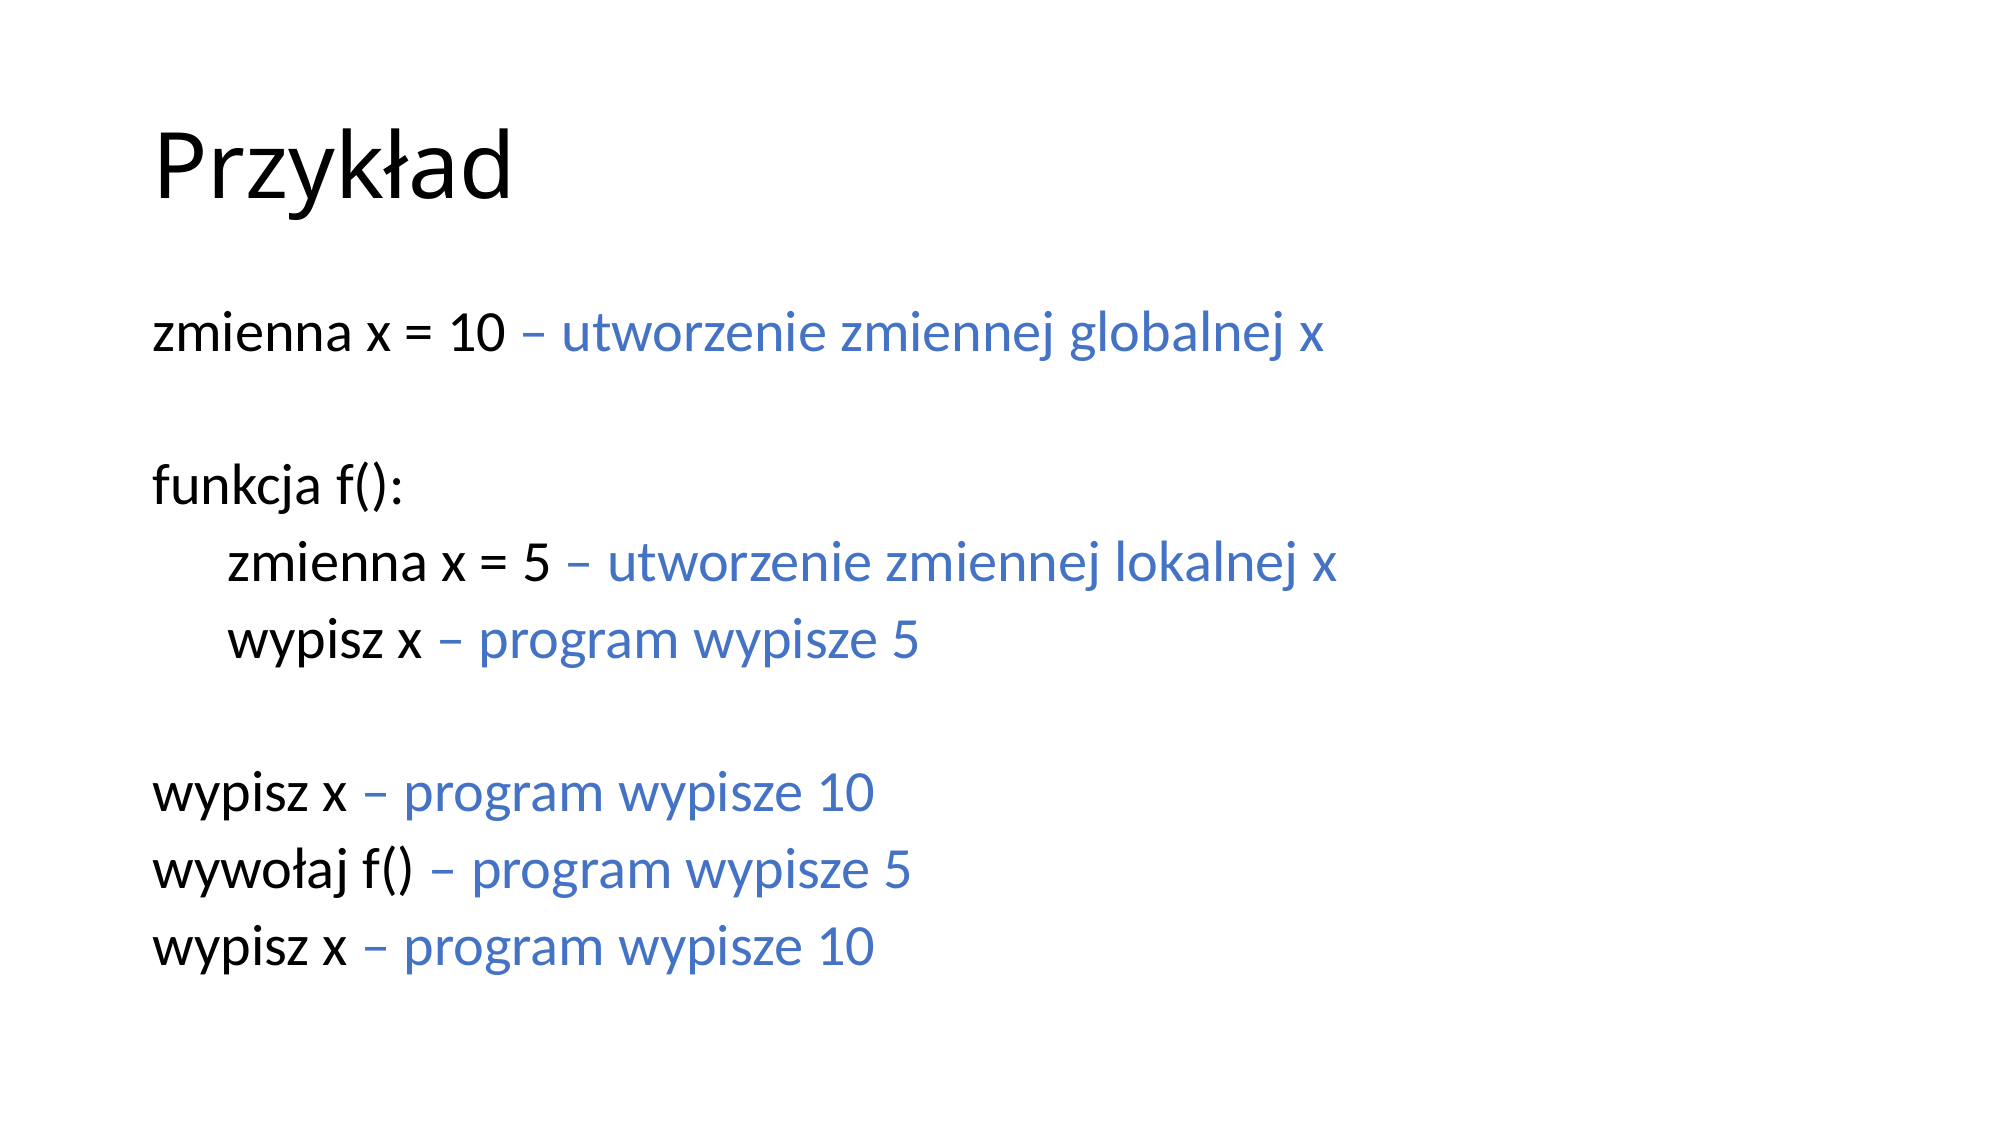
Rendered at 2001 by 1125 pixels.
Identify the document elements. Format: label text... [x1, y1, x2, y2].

title Przykład [137, 59, 1863, 278]
list zmienna x = 10 – utworzenie zmiennej globalnej x funkcja f(): zmienna x = 5 – utworzenie zmiennej lokalnej x wypisz x – program wypisze 5 wypisz x – program wypisze 10 wywołaj f() – program wypisze 5 wypisz x – program wypisze 10 [137, 299, 1863, 1014]
